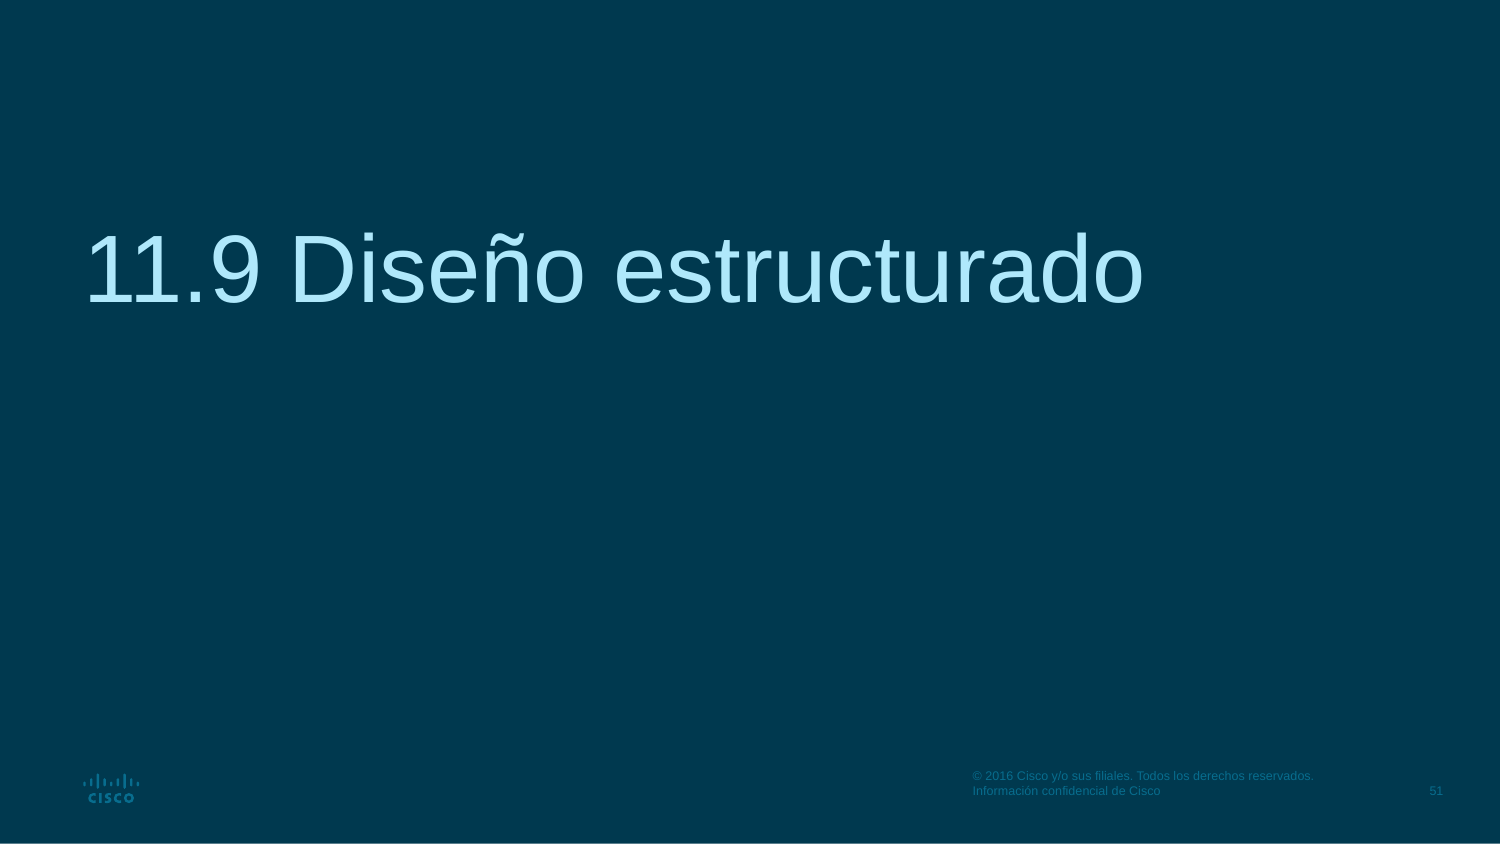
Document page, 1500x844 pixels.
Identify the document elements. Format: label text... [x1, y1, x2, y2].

title 11.9 Diseño estructurado [68, 293, 1356, 446]
